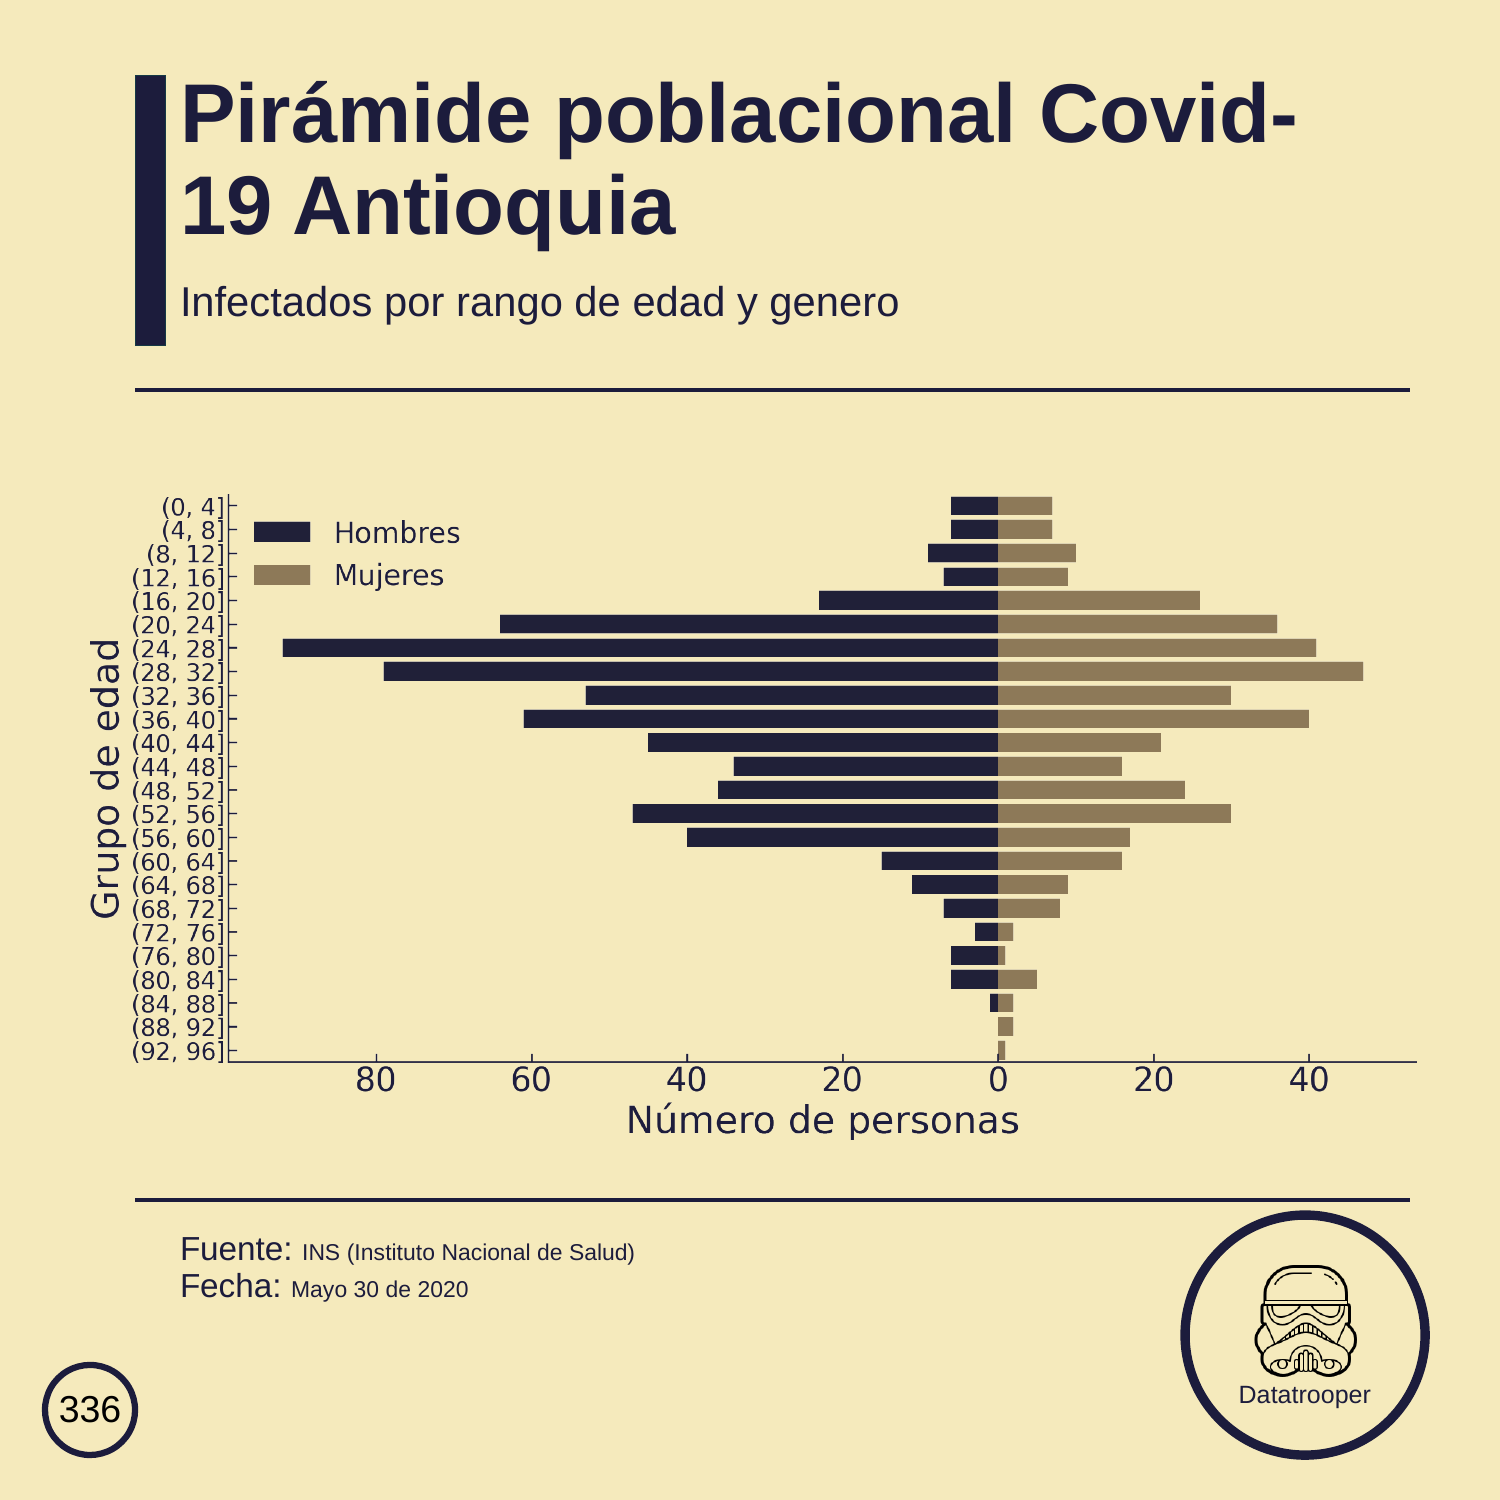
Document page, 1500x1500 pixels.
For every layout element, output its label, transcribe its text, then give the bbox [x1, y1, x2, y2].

text_box Datatrooper [1230, 1379, 1381, 1411]
title Fuente: INS (Instituto Nacional de Salud) Fecha: Mayo 30 de 2020 [180, 1202, 1201, 1342]
text_box 336 [45, 1364, 136, 1456]
picture [1230, 1245, 1381, 1379]
title Pirámide poblacional Covid-19 Antioquia [180, 64, 1351, 254]
text_box [1185, 1215, 1426, 1456]
title Fuente: INS (Instituto Nacional de Salud) Fecha: Mayo 30 de 2020 [180, 1193, 1201, 1198]
title Infectados por rango de edad y genero [180, 254, 1351, 350]
text_box [135, 75, 166, 346]
picture [90, 494, 1417, 1141]
